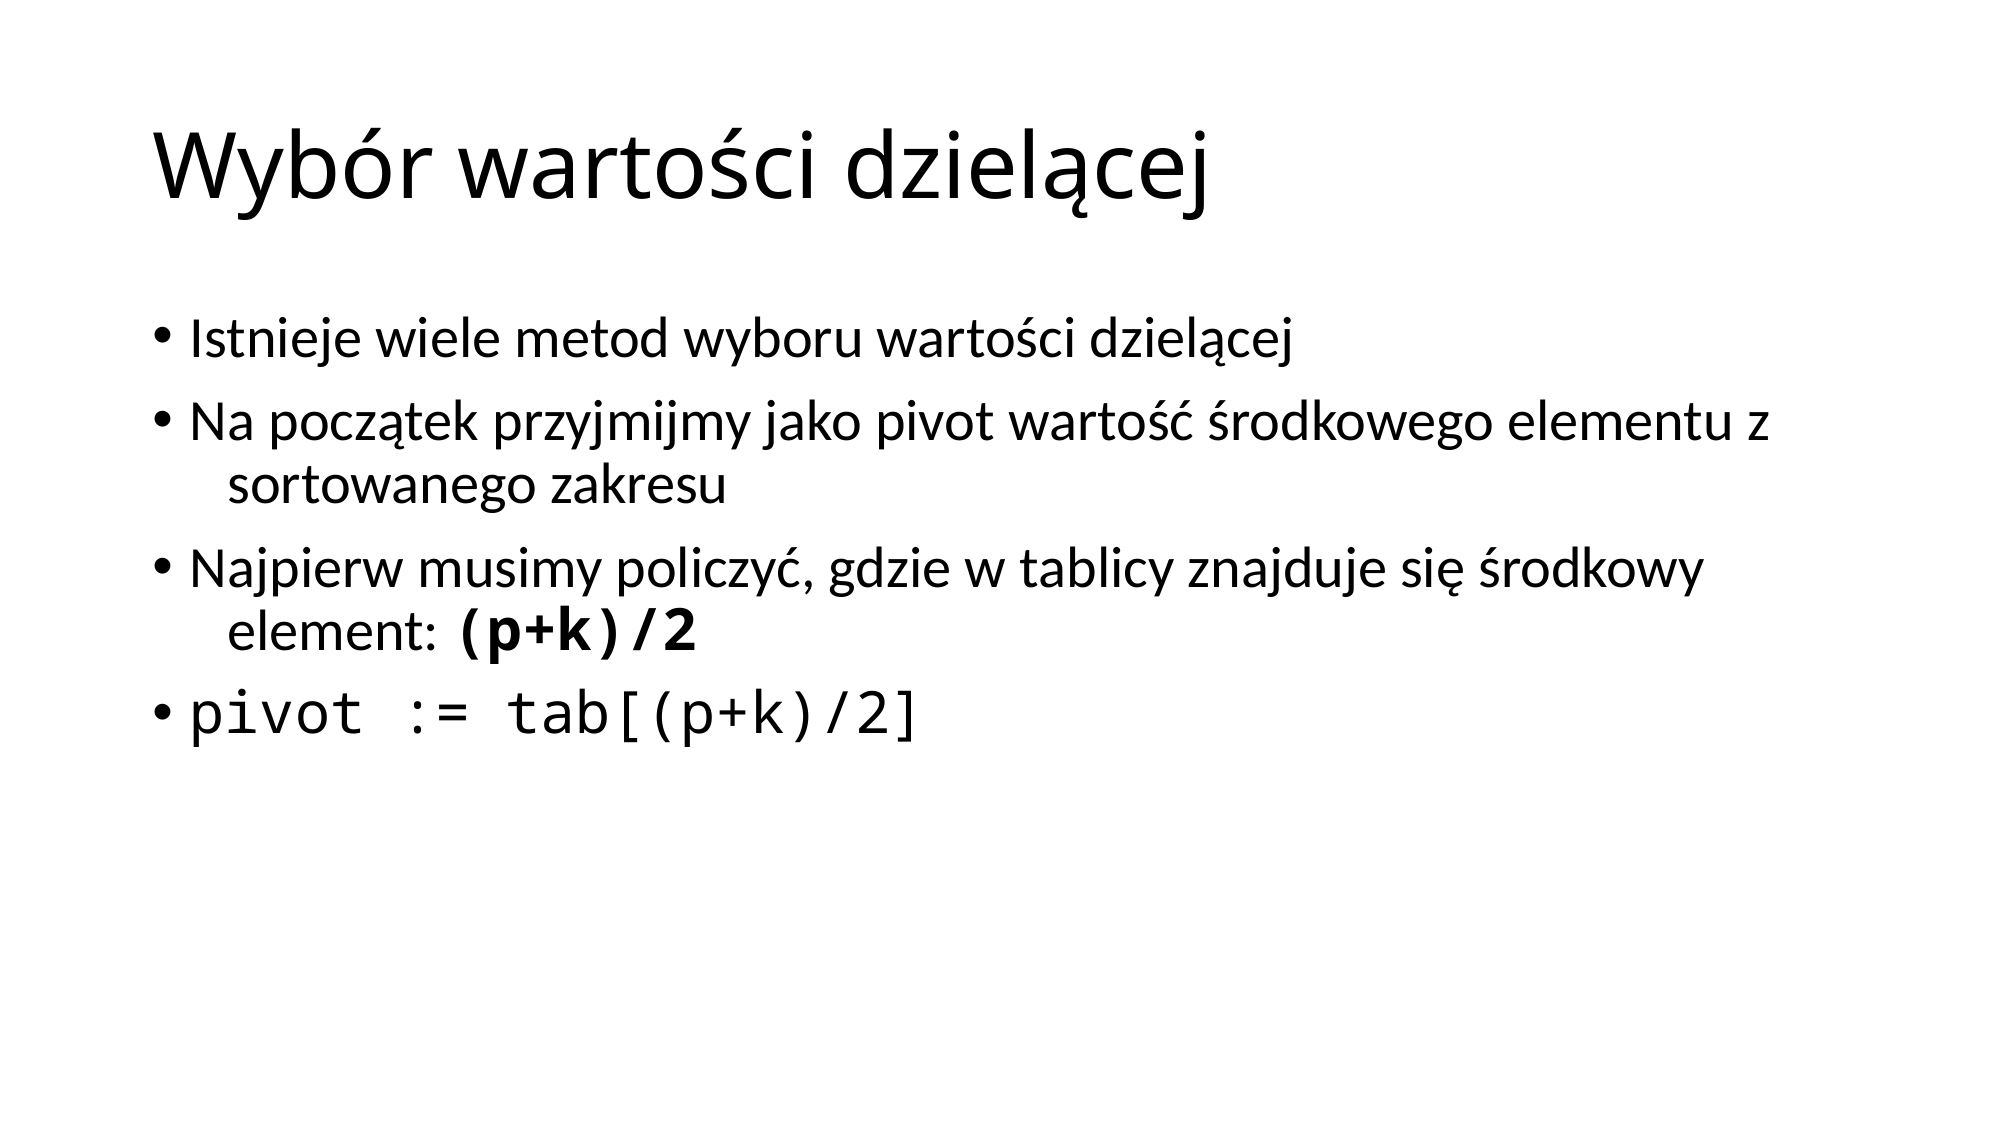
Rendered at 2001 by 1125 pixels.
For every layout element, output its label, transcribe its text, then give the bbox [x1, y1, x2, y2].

list Istnieje wiele metod wyboru wartości dzielącej Na początek przyjmijmy jako pivot wartość środkowego elementu z sortowanego zakresu Najpierw musimy policzyć, gdzie w tablicy znajduje się środkowy element: (p+k)/2 pivot := tab[(p+k)/2] [137, 299, 1863, 1014]
title Wybór wartości dzielącej [137, 59, 1863, 278]
